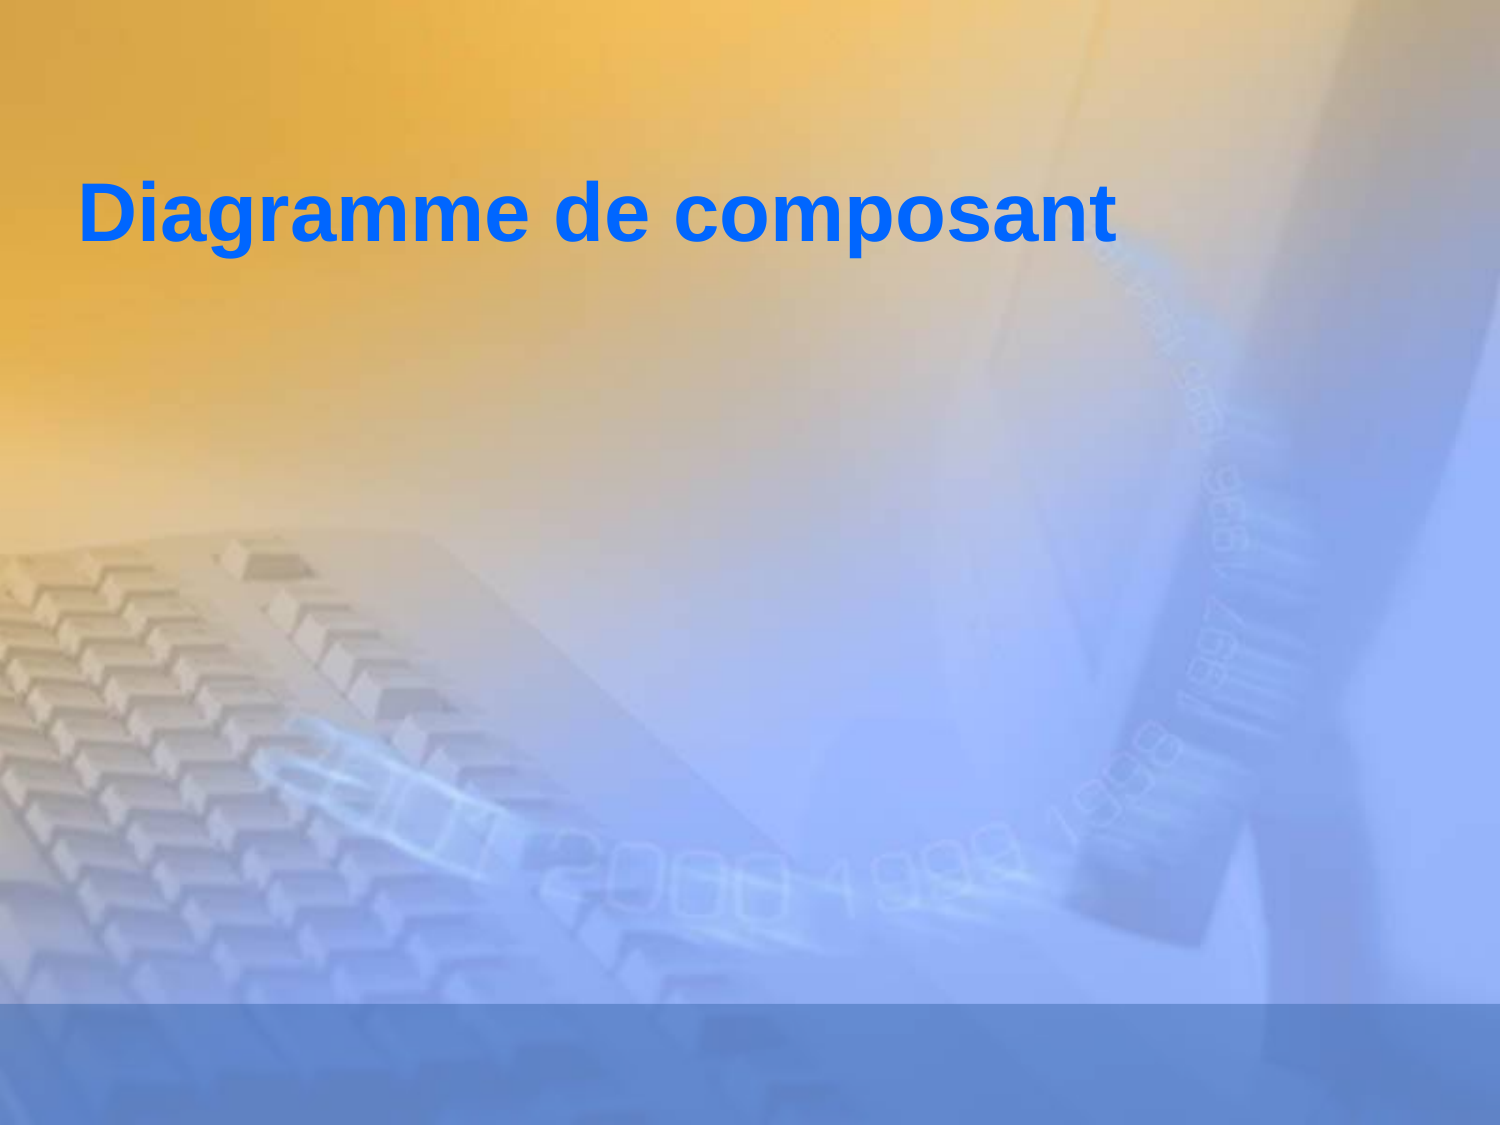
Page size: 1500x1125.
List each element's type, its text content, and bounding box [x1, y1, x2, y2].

title Diagramme de composant [62, 161, 1338, 267]
